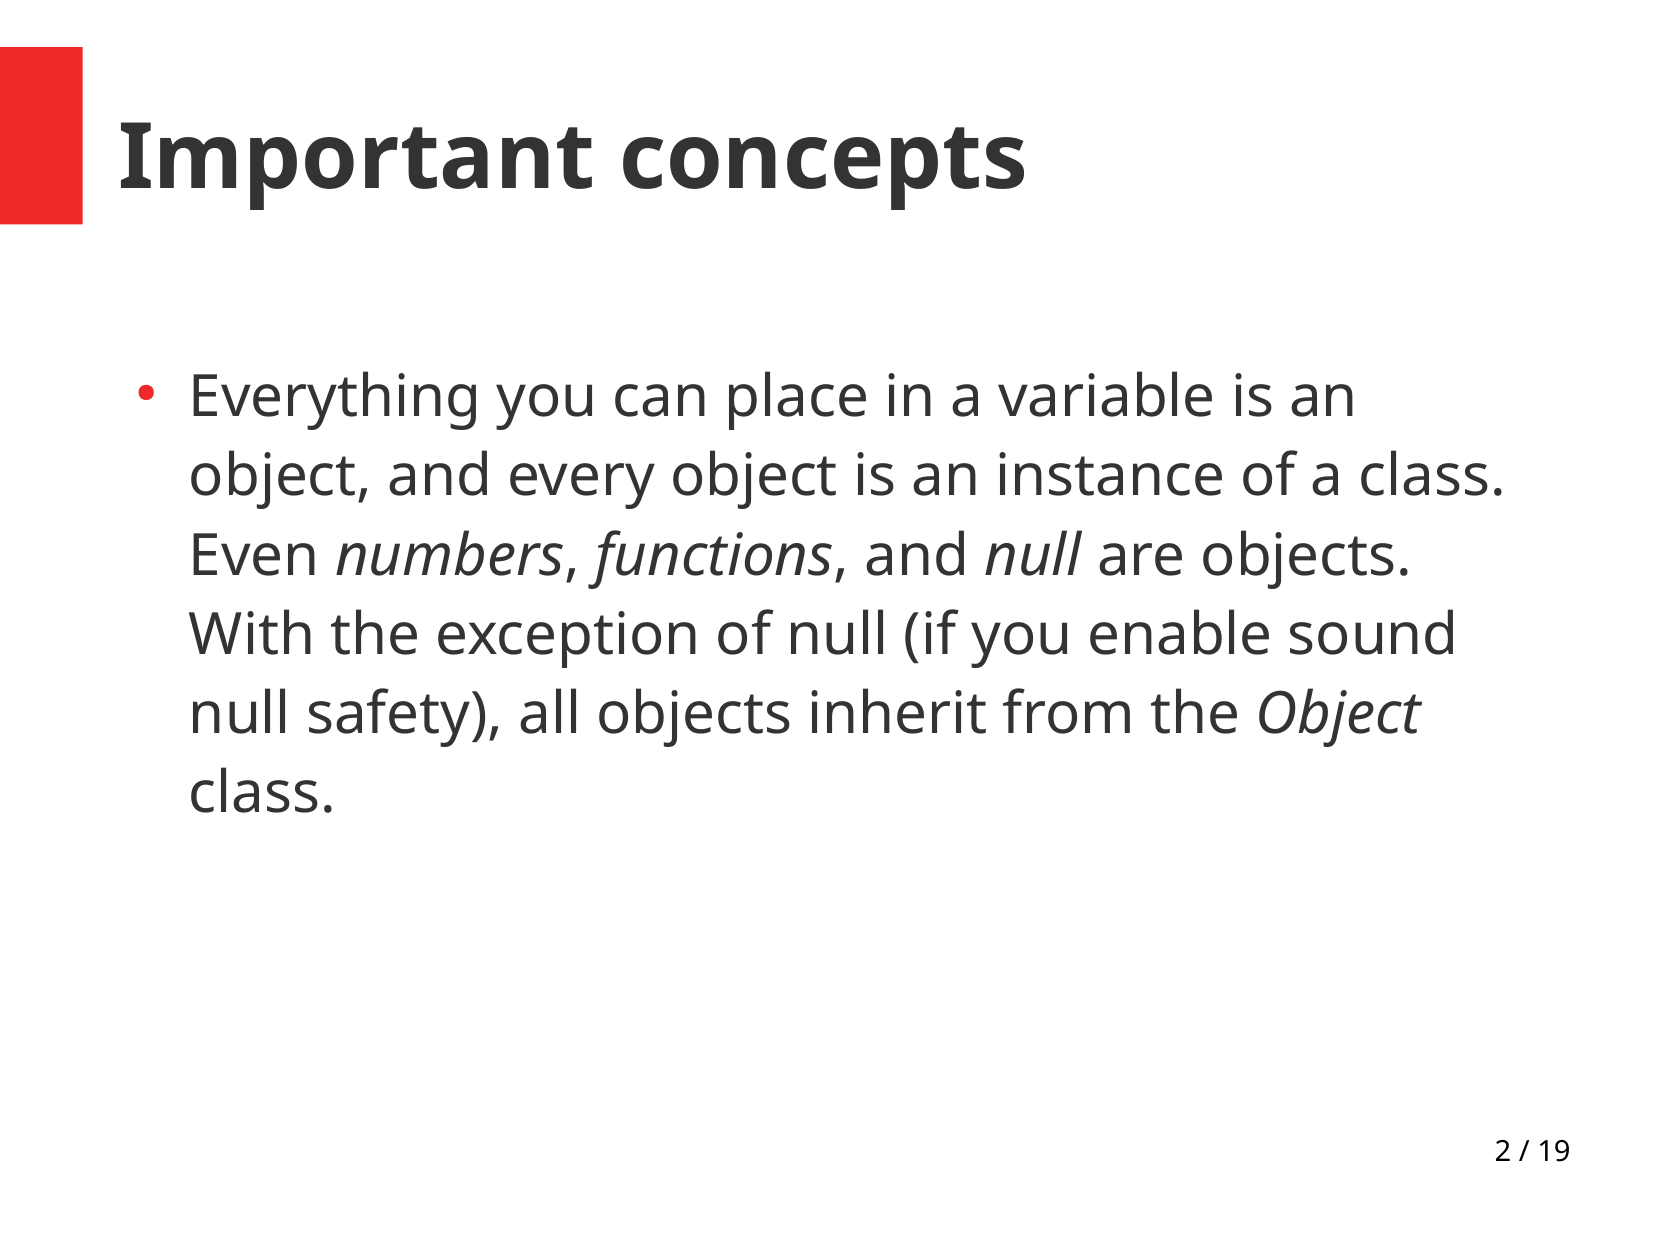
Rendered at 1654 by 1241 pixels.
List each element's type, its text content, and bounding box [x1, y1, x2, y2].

title Important concepts [118, 49, 1571, 257]
list Everything you can place in a variable is an object, and every object is an instance of a class. Even numbers, functions, and null are objects. With the exception of null (if you enable sound null safety), all objects inherit from the Object class. [118, 354, 1536, 1074]
